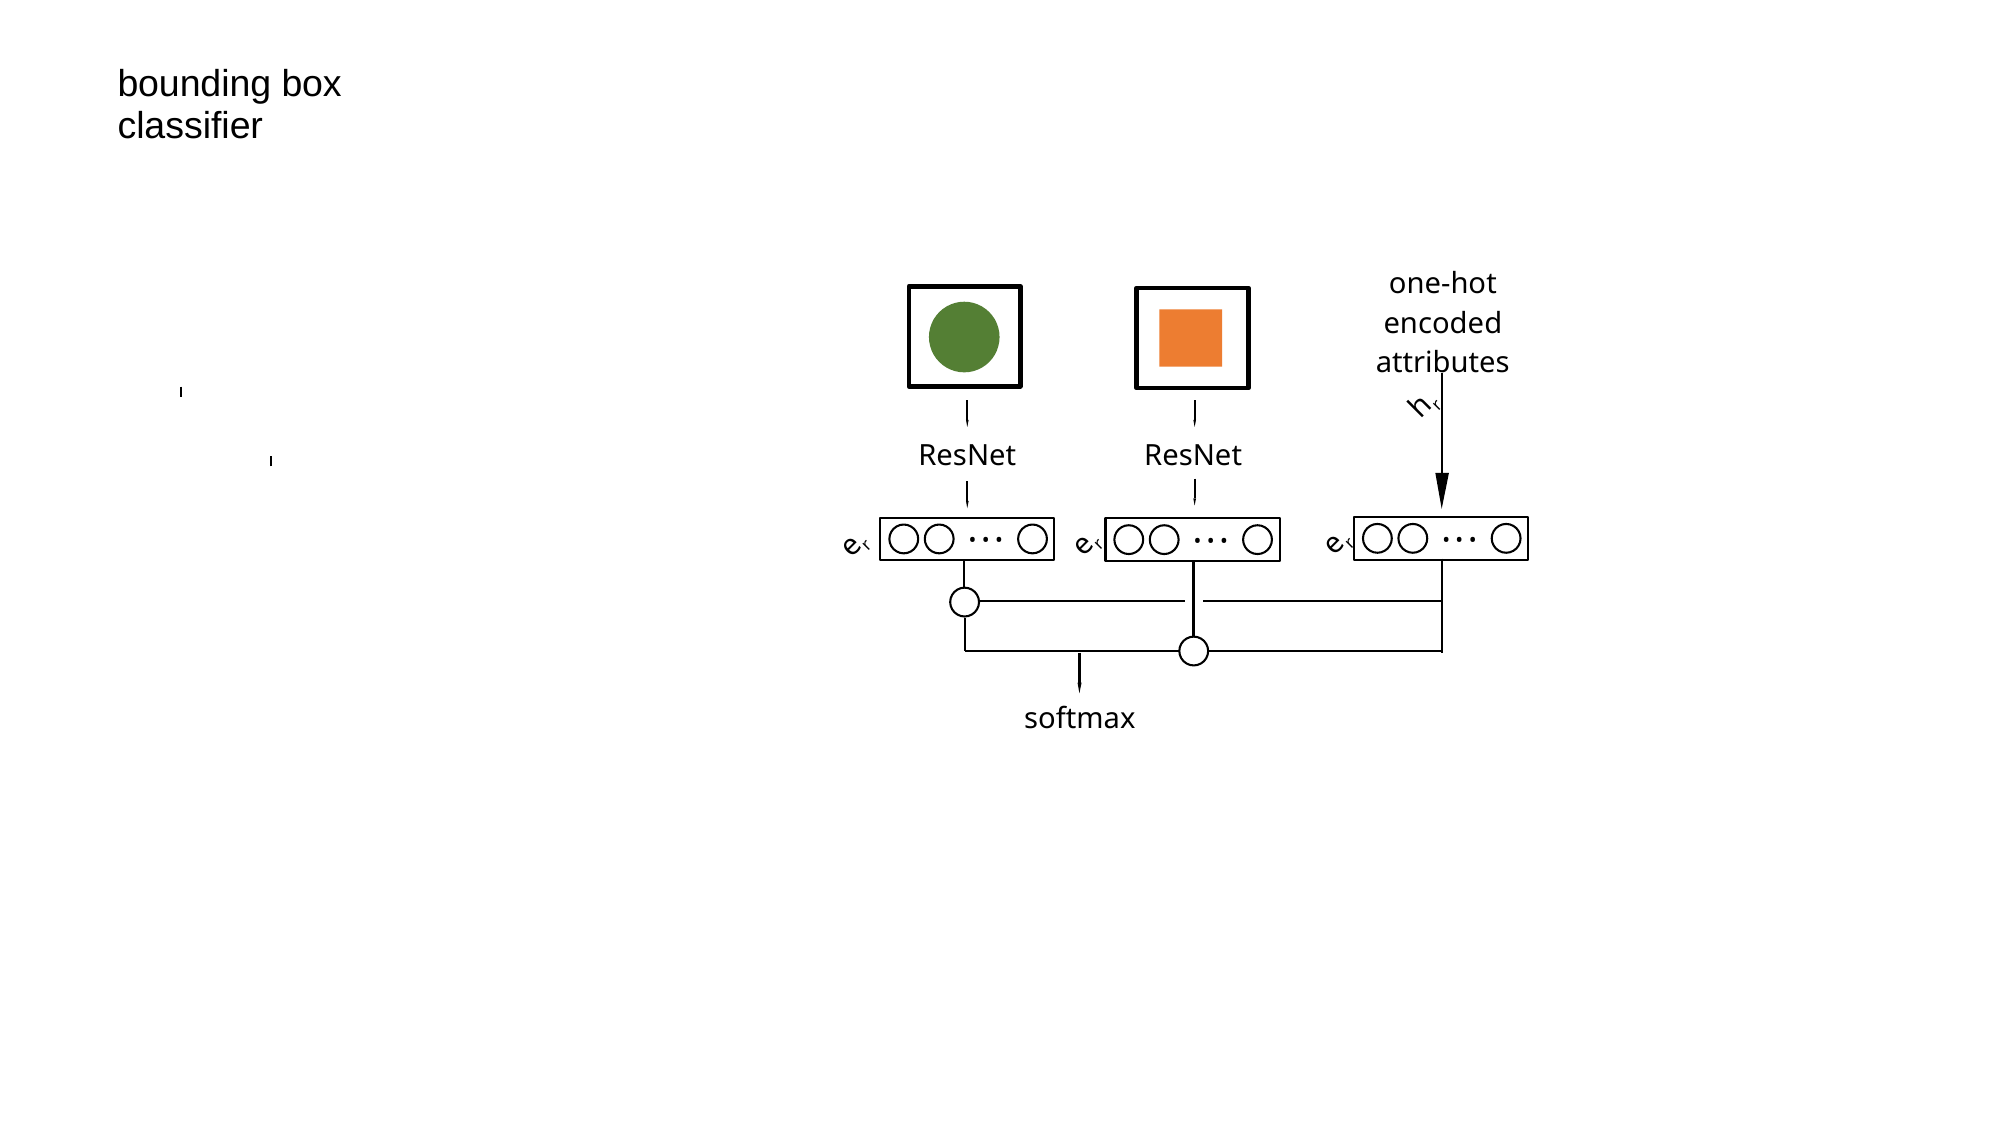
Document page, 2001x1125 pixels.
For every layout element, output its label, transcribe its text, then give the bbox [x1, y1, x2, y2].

text_box • • • [1398, 521, 1521, 556]
text_box hr [1382, 343, 1477, 438]
text_box [879, 517, 1055, 561]
text_box • • • [1149, 522, 1272, 557]
text_box • • • [1151, 527, 1177, 552]
text_box [1353, 517, 1528, 560]
text_box one-hot encoded attributes [1351, 254, 1534, 375]
text_box • • • [1020, 526, 1045, 552]
text_box [1179, 636, 1209, 666]
text_box ResNet [882, 426, 1053, 478]
text_box [1116, 527, 1142, 552]
text_box er [1296, 481, 1391, 576]
text_box bounding box classifier [102, 54, 461, 96]
text_box • • • [924, 522, 1047, 556]
text_box er [813, 482, 908, 577]
text_box softmax [989, 689, 1170, 740]
text_box • • • [1245, 527, 1270, 552]
text_box [1105, 518, 1280, 561]
text_box [891, 526, 917, 552]
text_box [950, 587, 980, 617]
text_box ResNet [1103, 426, 1283, 478]
text_box • • • [926, 526, 952, 552]
text_box er [1045, 481, 1140, 577]
text_box [1365, 526, 1390, 551]
text_box [1136, 288, 1249, 389]
text_box • • • [1400, 526, 1426, 551]
text_box • • • [1493, 526, 1519, 551]
text_box [908, 286, 1021, 387]
